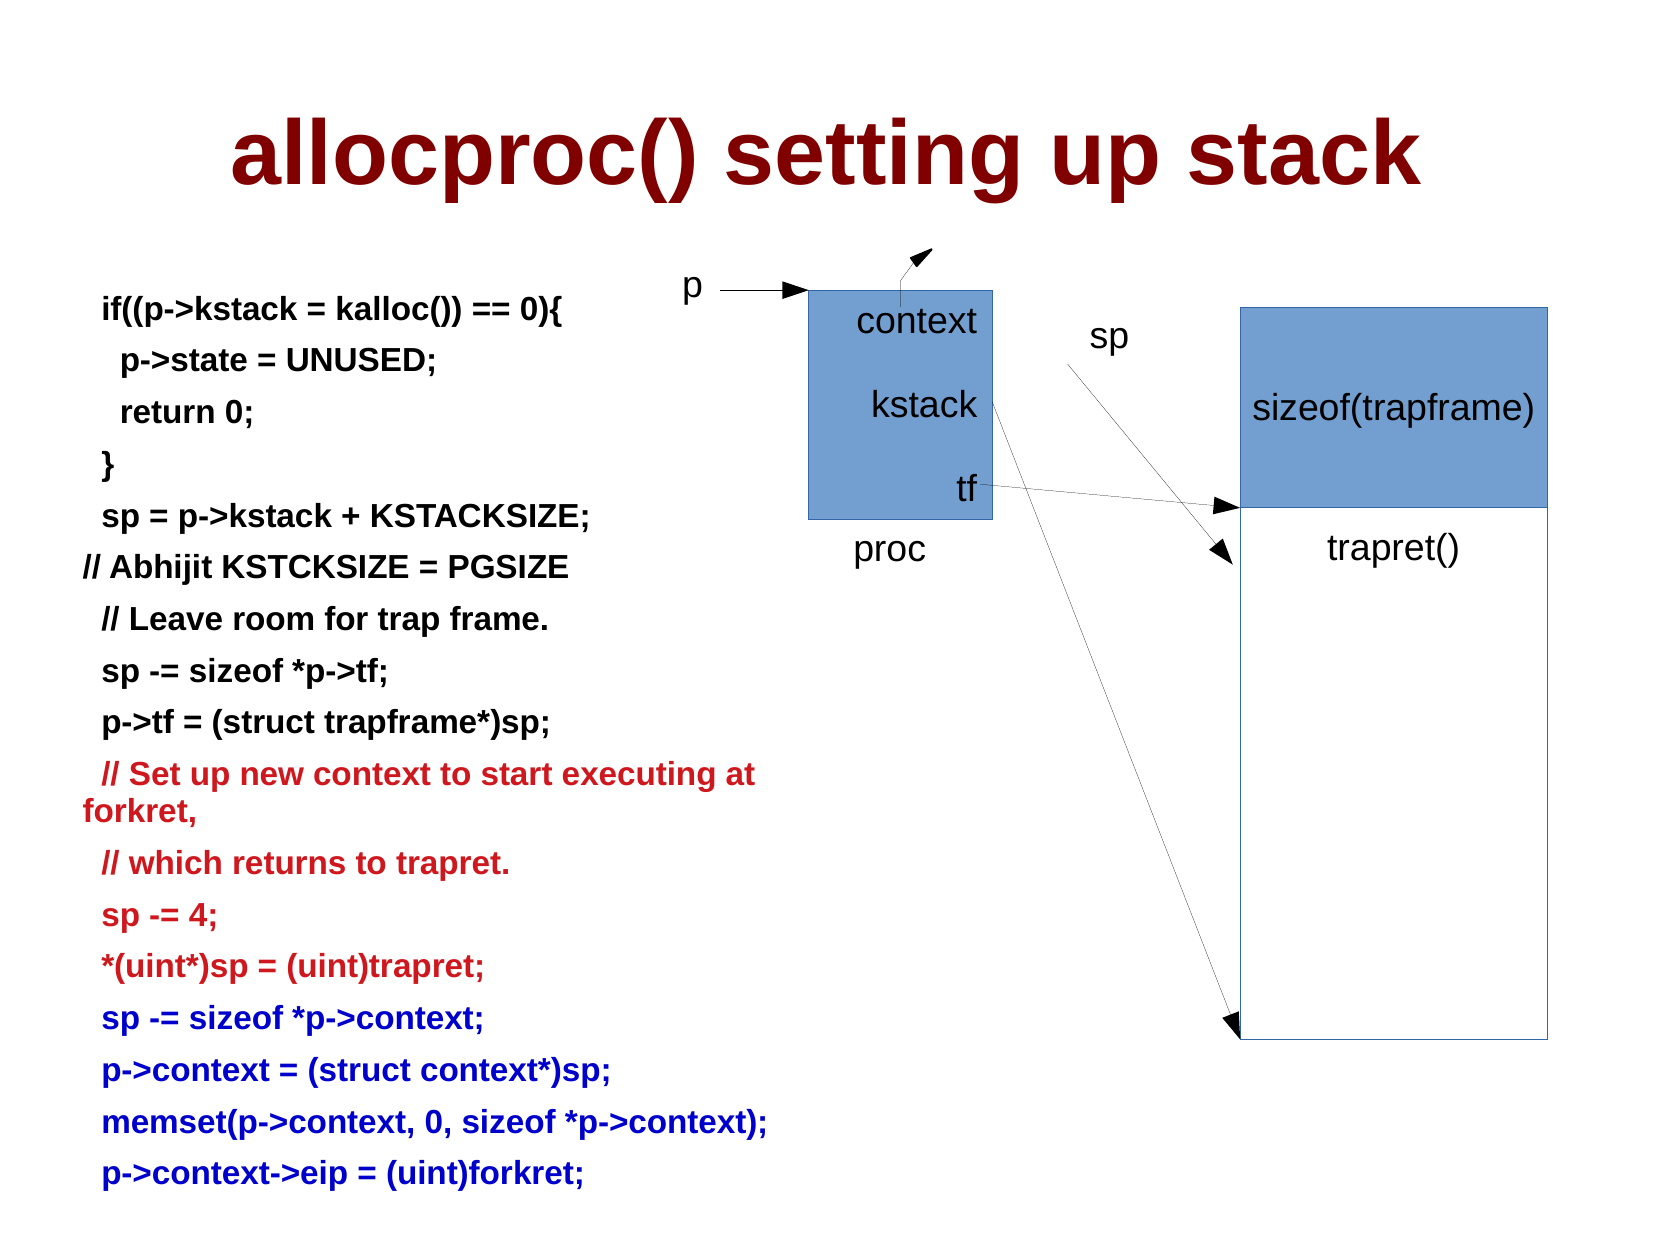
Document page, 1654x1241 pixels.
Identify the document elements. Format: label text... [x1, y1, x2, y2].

title allocproc() setting up stack [82, 49, 1571, 257]
text_box sp [1074, 307, 1158, 364]
text_box proc [838, 519, 993, 577]
text_box p [673, 256, 697, 314]
text_box context kstack tf [808, 290, 993, 520]
text_box trapret() [1240, 508, 1548, 1040]
list if((p->kstack = kalloc()) == 0){ p->state = UNUSED; return 0; } sp = p->kstack + KSTACKSIZE; // Abhijit KSTCKSIZE = PGSIZE // Leave room for trap frame. sp -= sizeof *p->tf; p->tf = (struct trapframe*)sp; // Set up new context to start executing at forkret, // which returns to trapret. sp -= 4; *(uint*)sp = (uint)trapret; sp -= sizeof *p->context; p->context = (struct context*)sp; memset(p->context, 0, sizeof *p->context); p->context->eip = (uint)forkret; [82, 290, 809, 1205]
text_box sizeof(trapframe) [1240, 307, 1548, 508]
